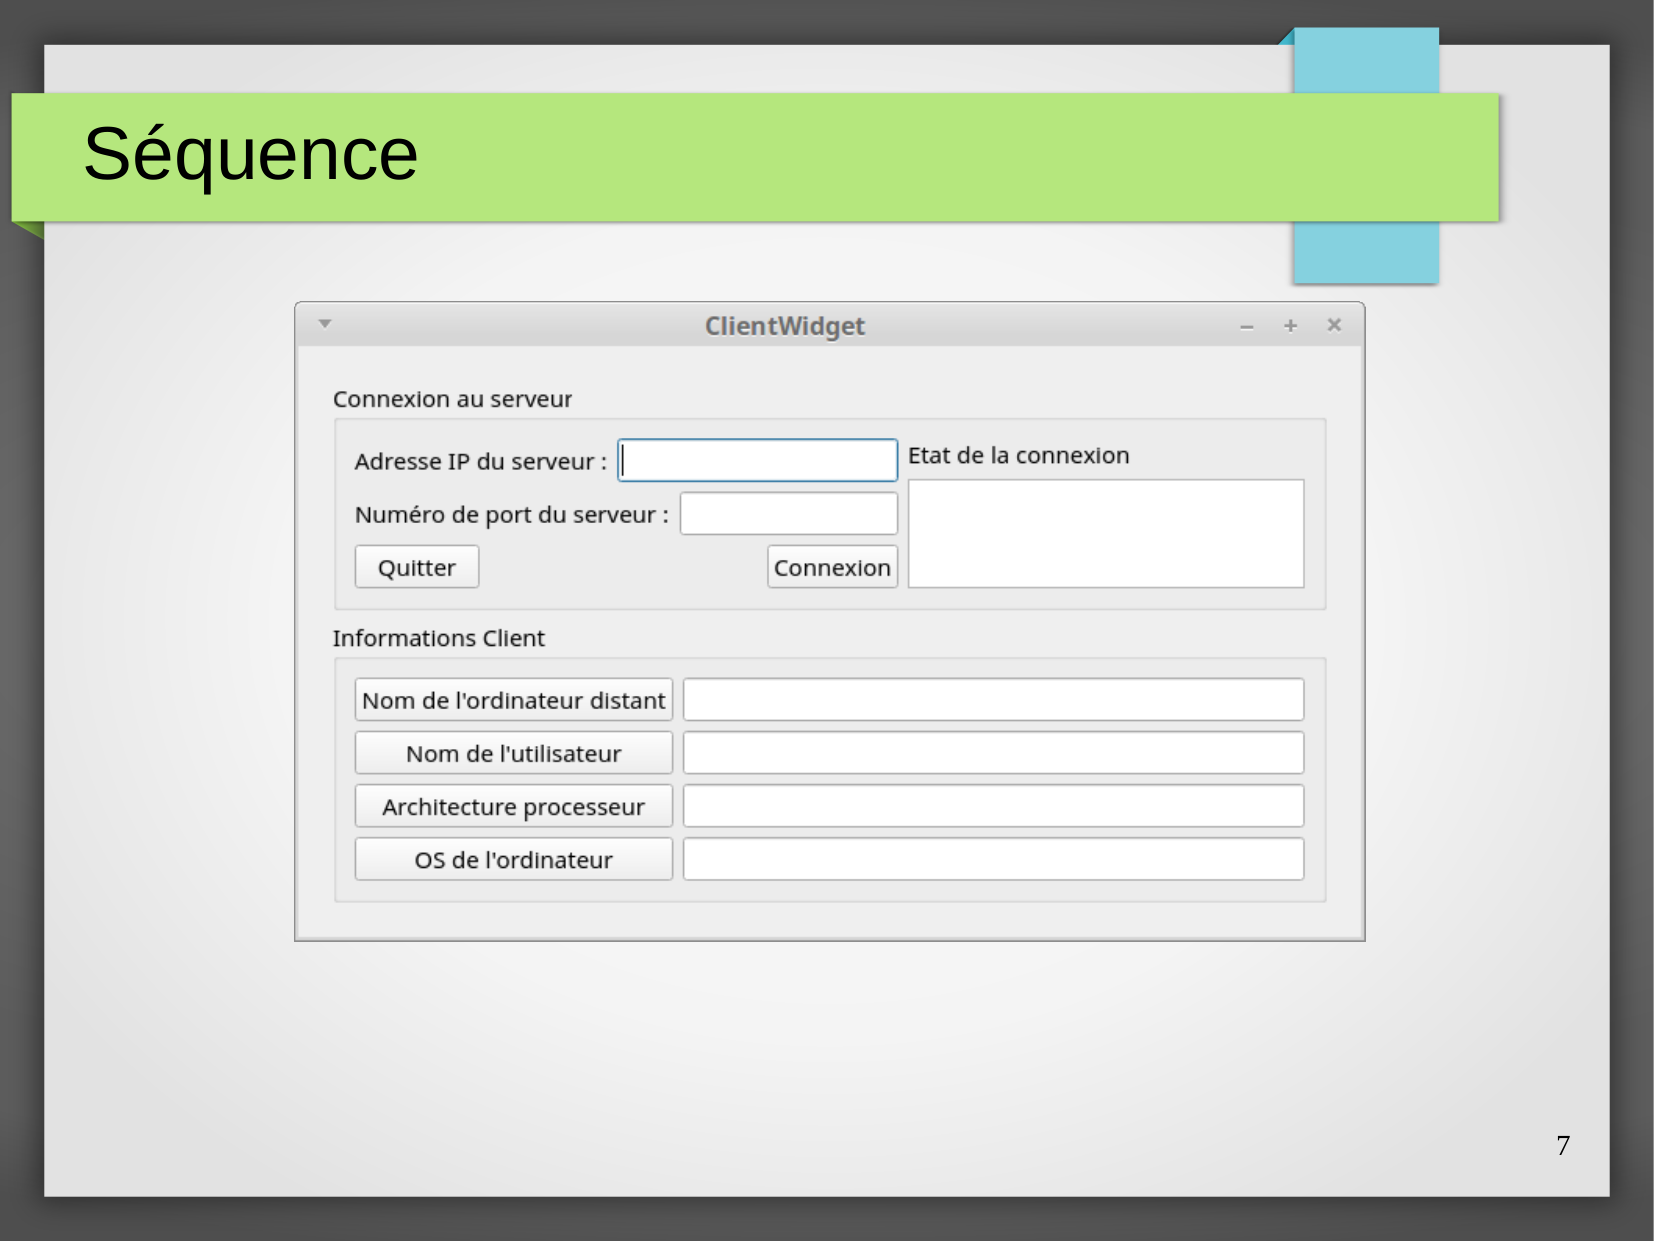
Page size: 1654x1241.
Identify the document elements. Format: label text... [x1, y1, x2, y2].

picture [0, 0, 1654, 1241]
title Séquence [82, 94, 1264, 213]
